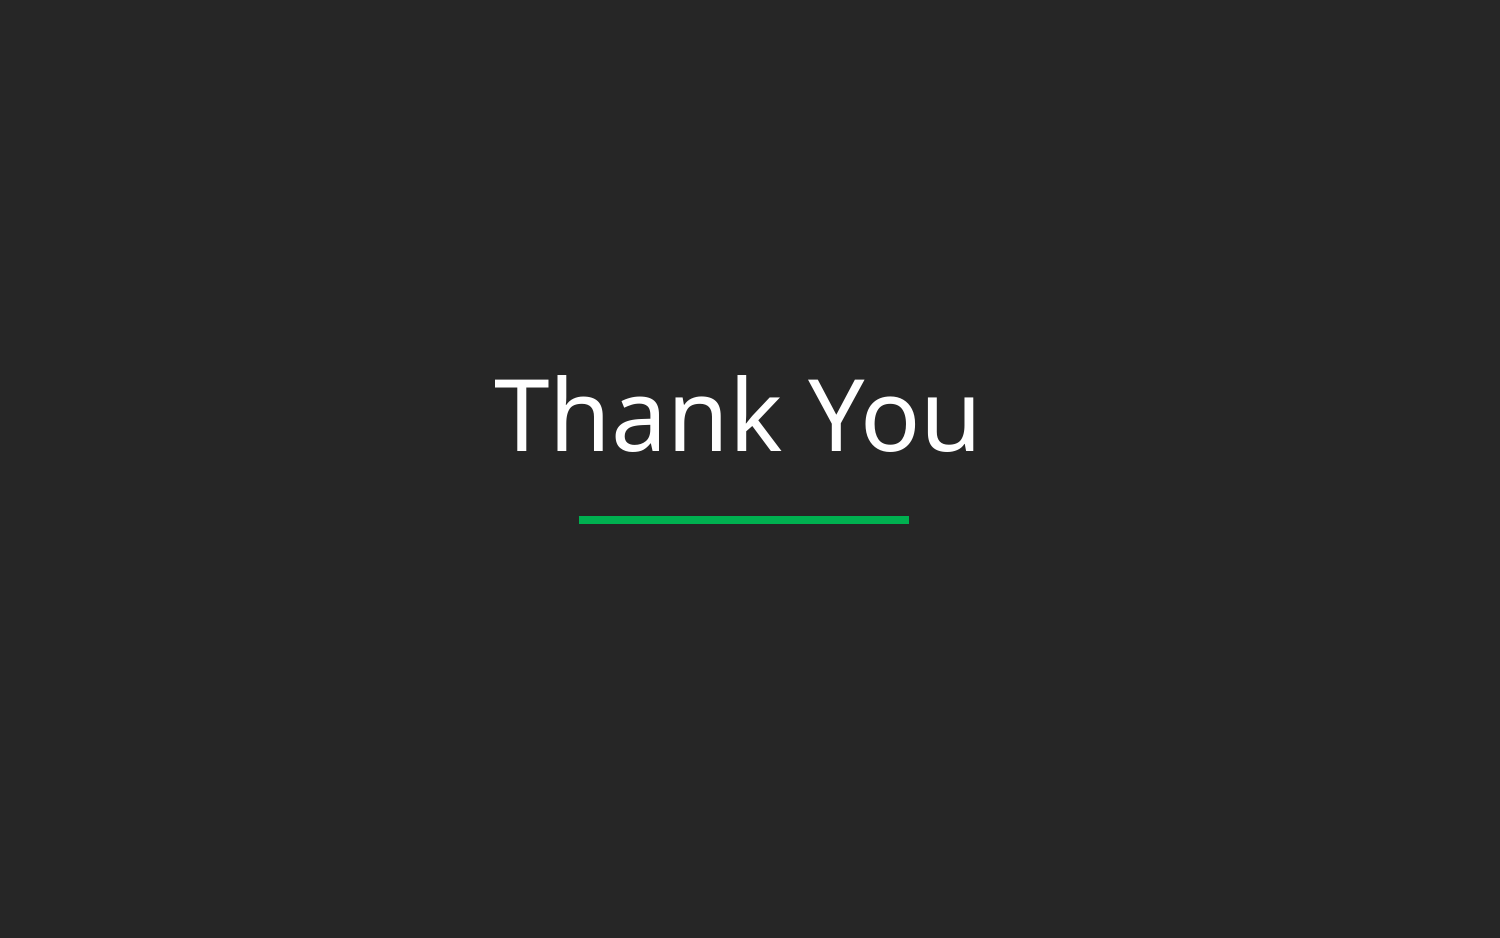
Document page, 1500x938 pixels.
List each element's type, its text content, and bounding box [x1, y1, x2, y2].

text_box Thank You [479, 343, 1021, 479]
